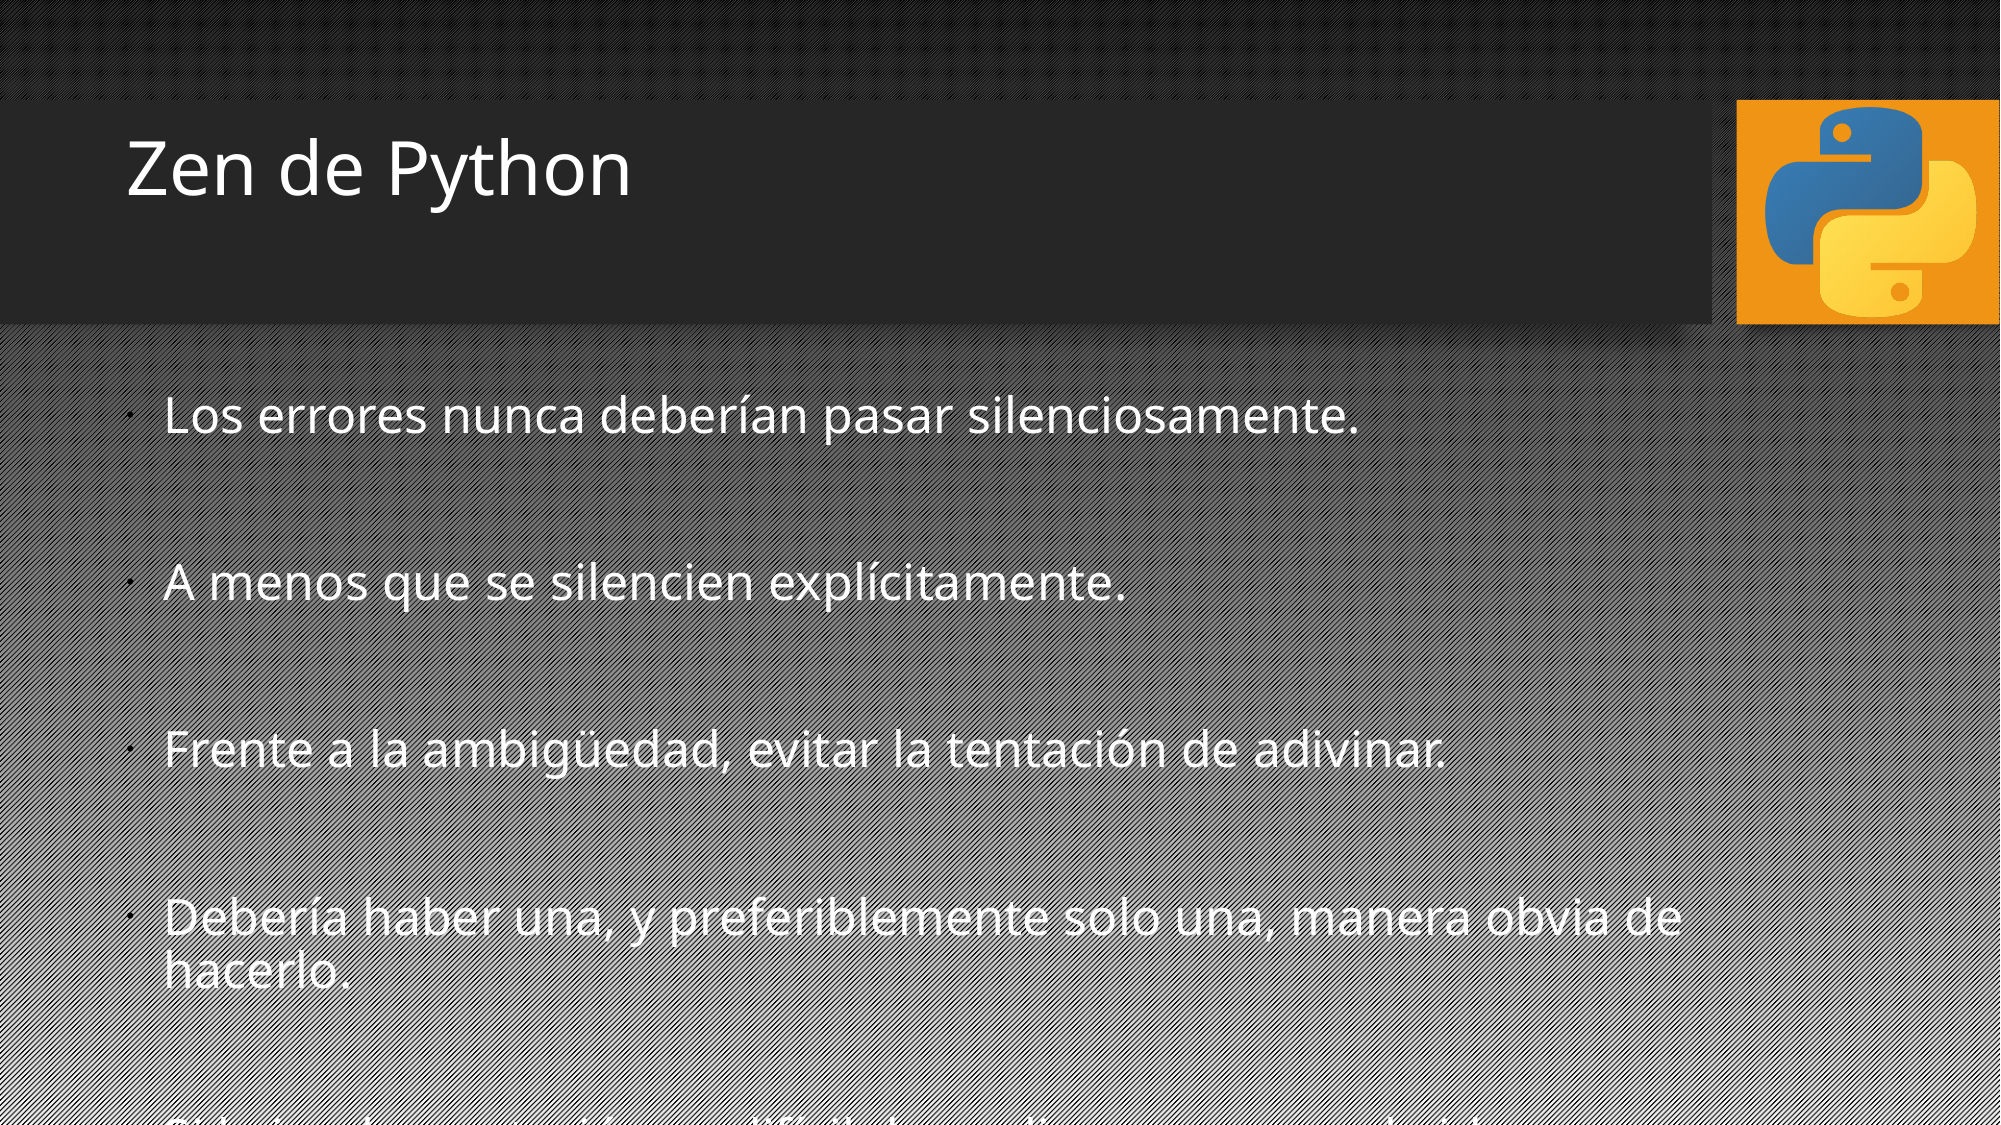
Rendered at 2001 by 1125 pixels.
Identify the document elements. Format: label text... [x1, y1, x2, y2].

list Los errores nunca deberían pasar silenciosamente. A menos que se silencien explícitamente. Frente a la ambigüedad, evitar la tentación de adivinar. Debería haber una, y preferiblemente solo una, manera obvia de hacerlo. Si la implementación es difícil de explicar, es una mala idea. Si la implementación es fácil de explicar, puede que sea una buena idea. [111, 383, 1879, 1078]
picture [1765, 107, 1977, 318]
title Zen de Python [111, 123, 1689, 301]
picture [0, 0, 2000, 1125]
